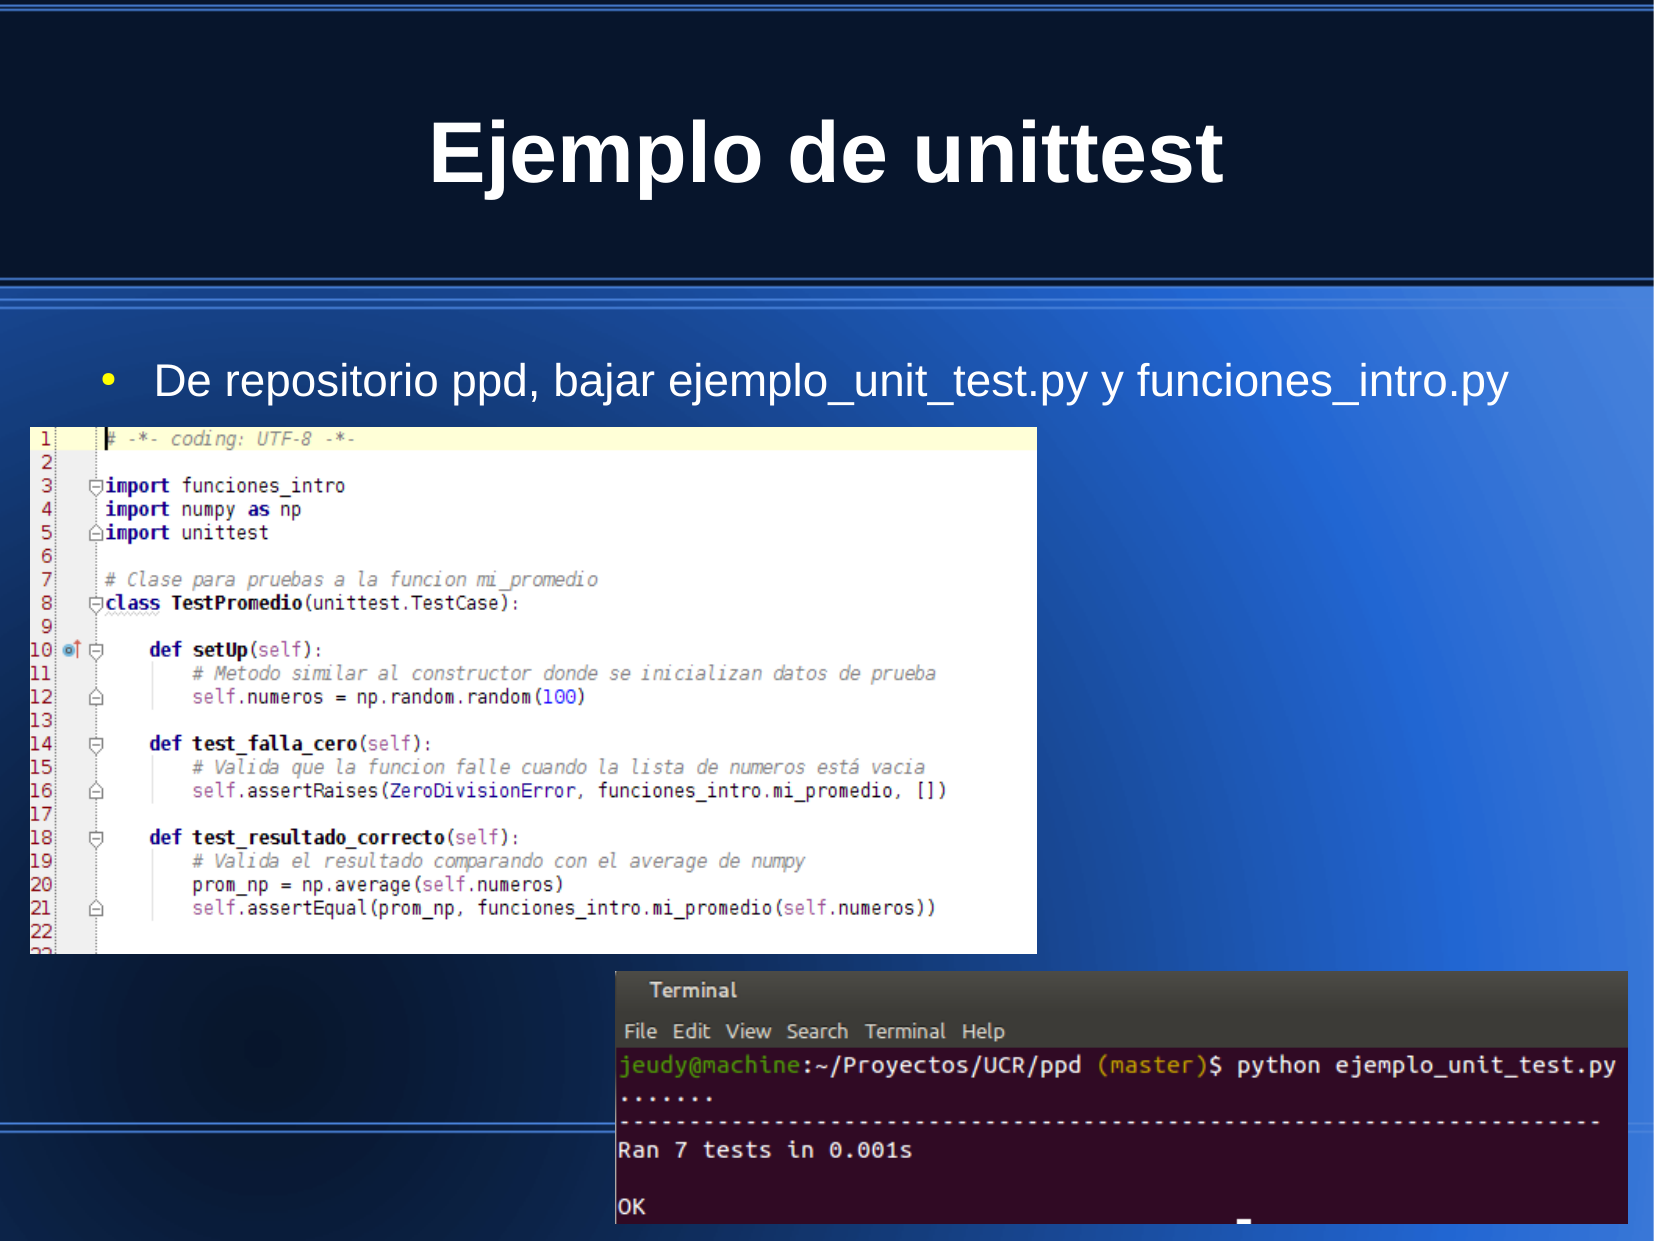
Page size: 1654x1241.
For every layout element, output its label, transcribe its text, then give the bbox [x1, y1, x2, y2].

picture [0, 0, 1654, 1241]
title Ejemplo de unittest [82, 49, 1571, 257]
list De repositorio ppd, bajar ejemplo_unit_test.py y funciones_intro.py [82, 355, 1571, 1075]
